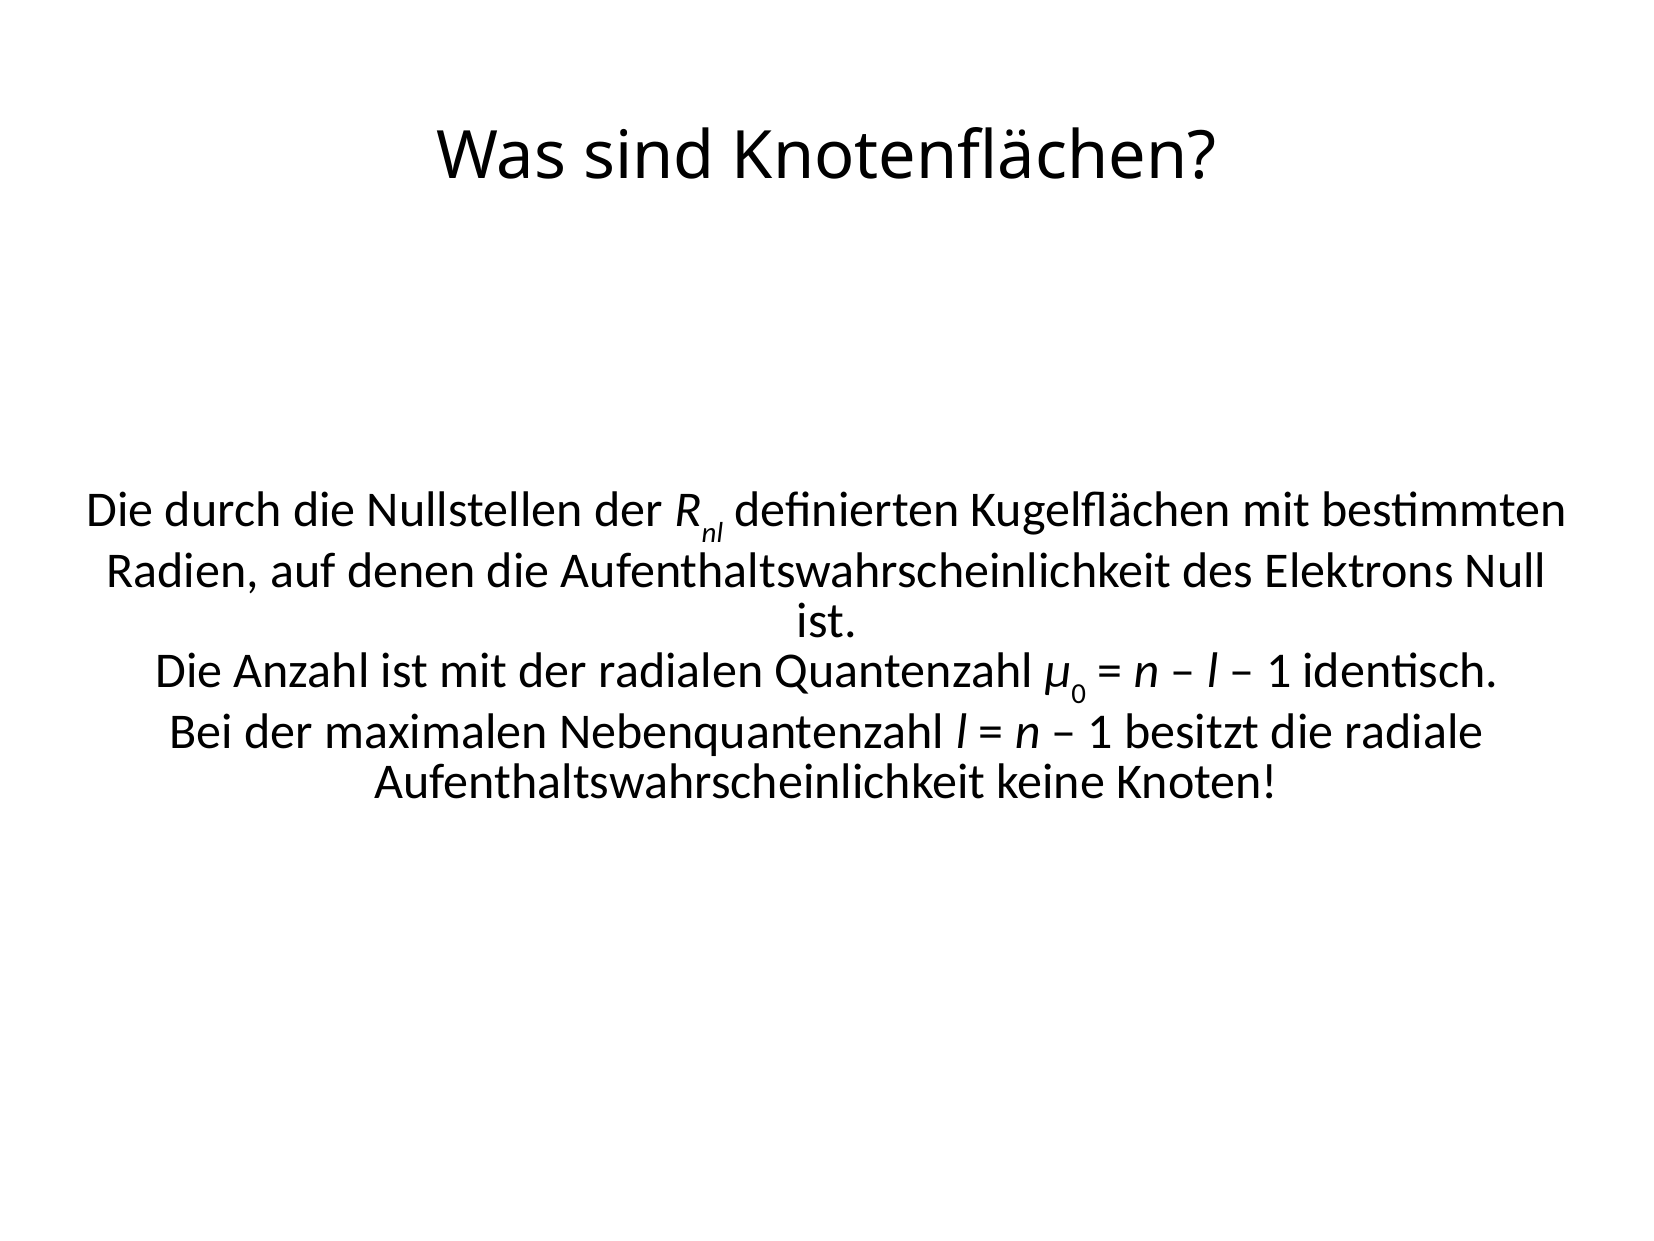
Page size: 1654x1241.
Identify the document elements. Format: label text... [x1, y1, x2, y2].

subtitle Die durch die Nullstellen der Rnl definierten Kugelflächen mit bestimmten Radien, auf denen die Aufenthaltswahrscheinlichkeit des Elektrons Null ist. Die Anzahl ist mit der radialen Quantenzahl μ0 = n – l – 1 identisch. Bei der maximalen Nebenquantenzahl l = n – 1 besitzt die radiale Aufenthaltswahrscheinlichkeit keine Knoten! [82, 290, 1571, 1010]
title Was sind Knotenflächen? [82, 49, 1571, 257]
